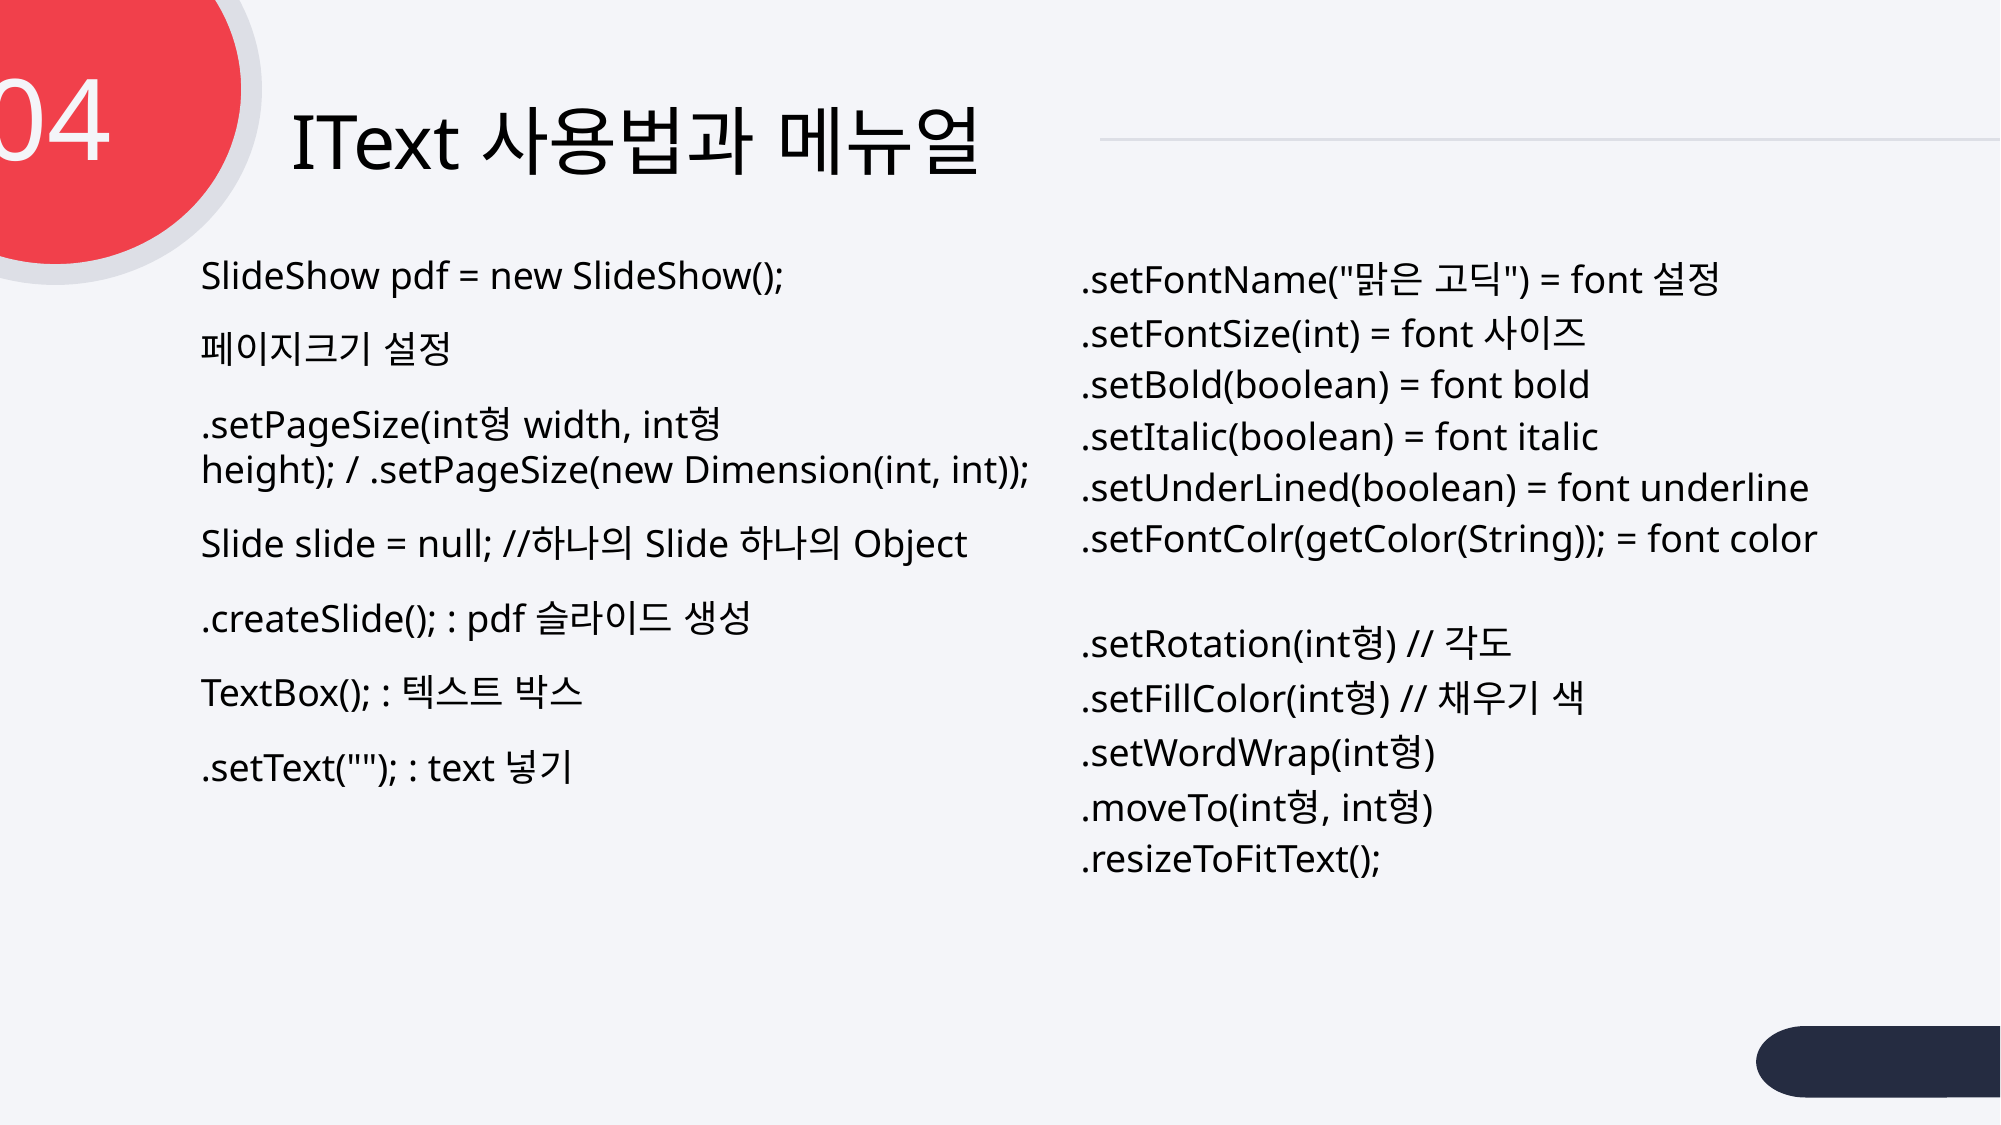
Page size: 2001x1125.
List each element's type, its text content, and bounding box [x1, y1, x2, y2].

list 04 [0, 47, 167, 186]
title IText 사용법과 메뉴얼 [290, 89, 1100, 191]
text_box .setFontName("맑은 고딕") = font 설정 .setFontSize(int) = font 사이즈 .setBold(boolean) = font bold .setItalic(boolean) = font italic .setUnderLined(boolean) = font underline .setFontColr(getColor(String)); = font color .setRotation(int형) // 각도 .setFillColor(int형) // 채우기 색 .setWordWrap(int형) .moveTo(int형, int형) .resizeToFitText(); [1065, 242, 1926, 883]
list SlideShow pdf = new SlideShow(); 페이지크기 설정 .setPageSize(int형 width, int형 height); / .setPageSize(new Dimension(int, int)); Slide slide = null; //하나의 Slide 하나의 Object .createSlide(); : pdf 슬라이드 생성 TextBox(); : 텍스트 박스 .setText(""); : text 넣기 [200, 251, 1052, 1038]
